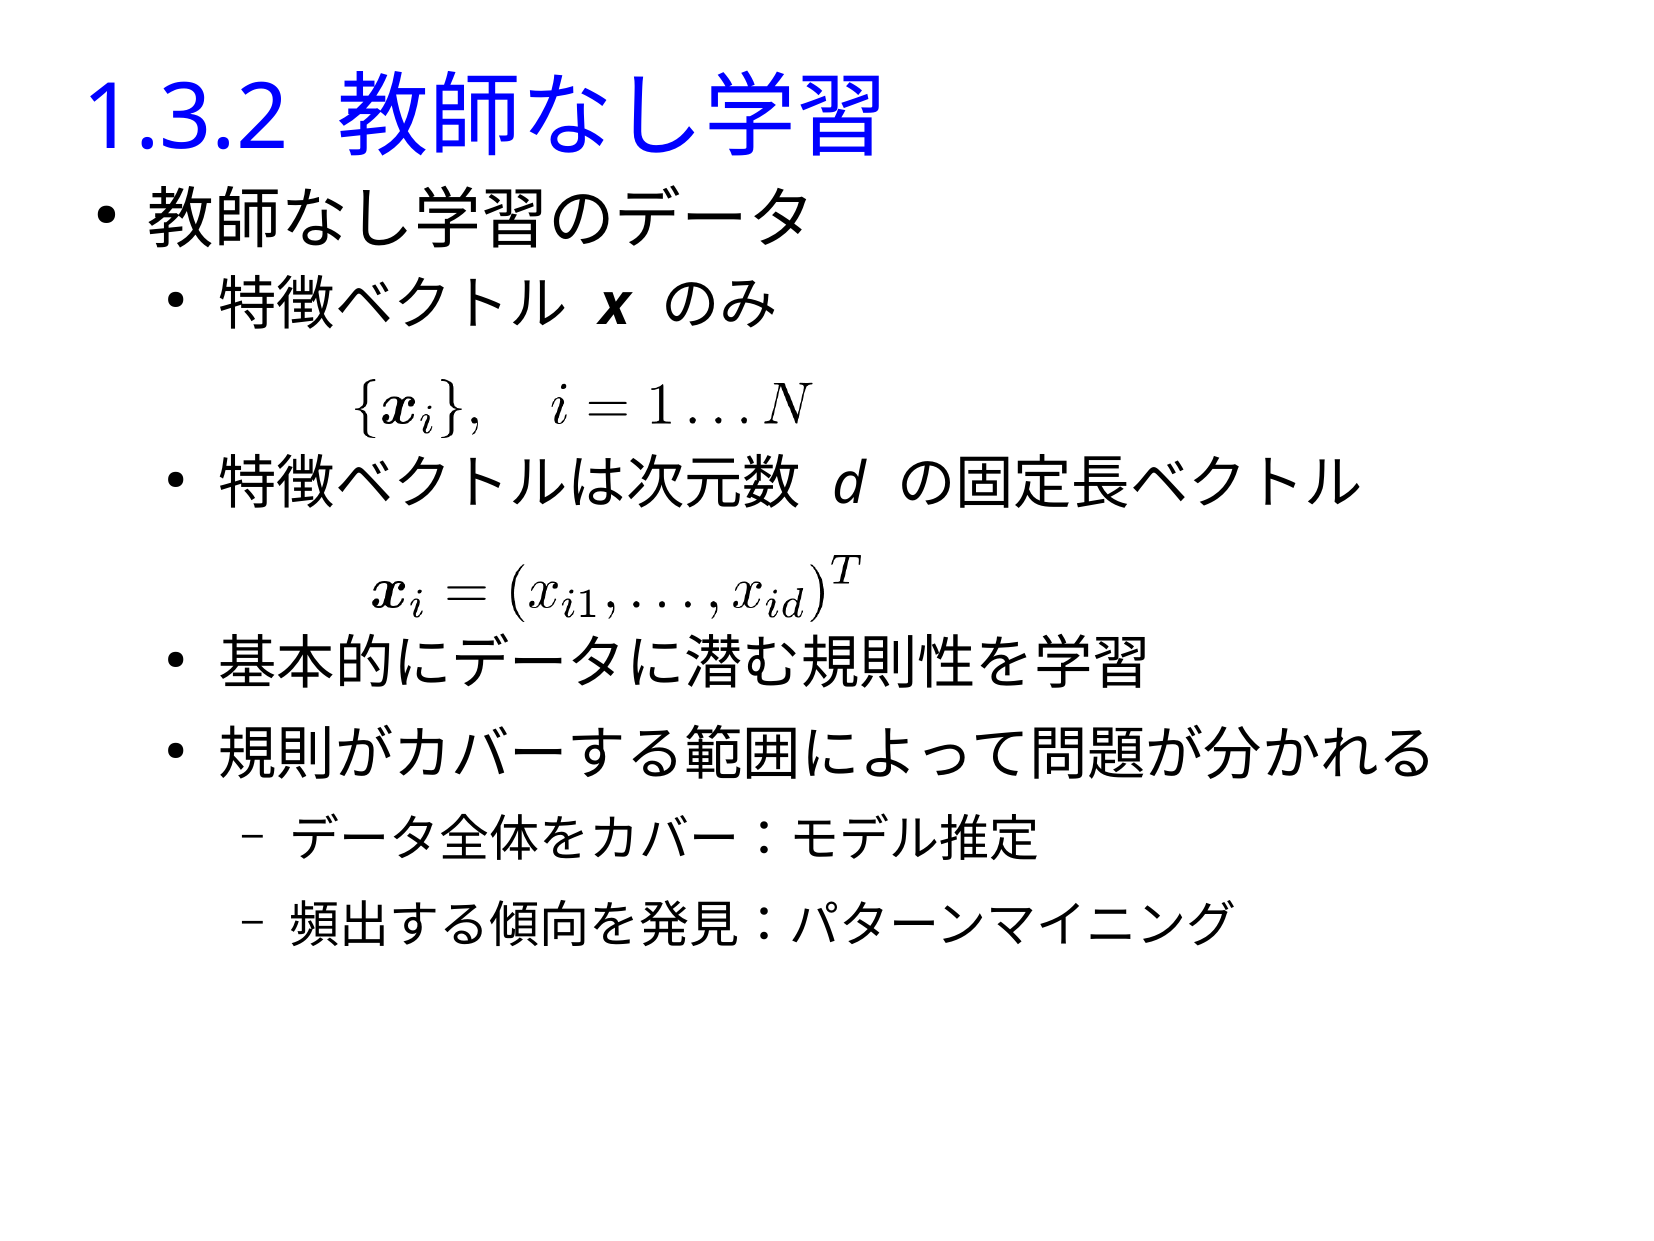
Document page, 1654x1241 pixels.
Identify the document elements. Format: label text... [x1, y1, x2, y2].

title 1.3.2 教師なし学習 [82, 44, 1571, 183]
list 教師なし学習のデータ 特徴ベクトル x のみ 特徴ベクトルは次元数 d の固定長ベクトル 基本的にデータに潜む規則性を学習 規則がカバーする範囲によって問題が分かれる データ全体をカバー：モデル推定 頻出する傾向を発見：パターンマイニング [76, 171, 1565, 1182]
picture [372, 555, 861, 622]
picture [354, 379, 813, 438]
